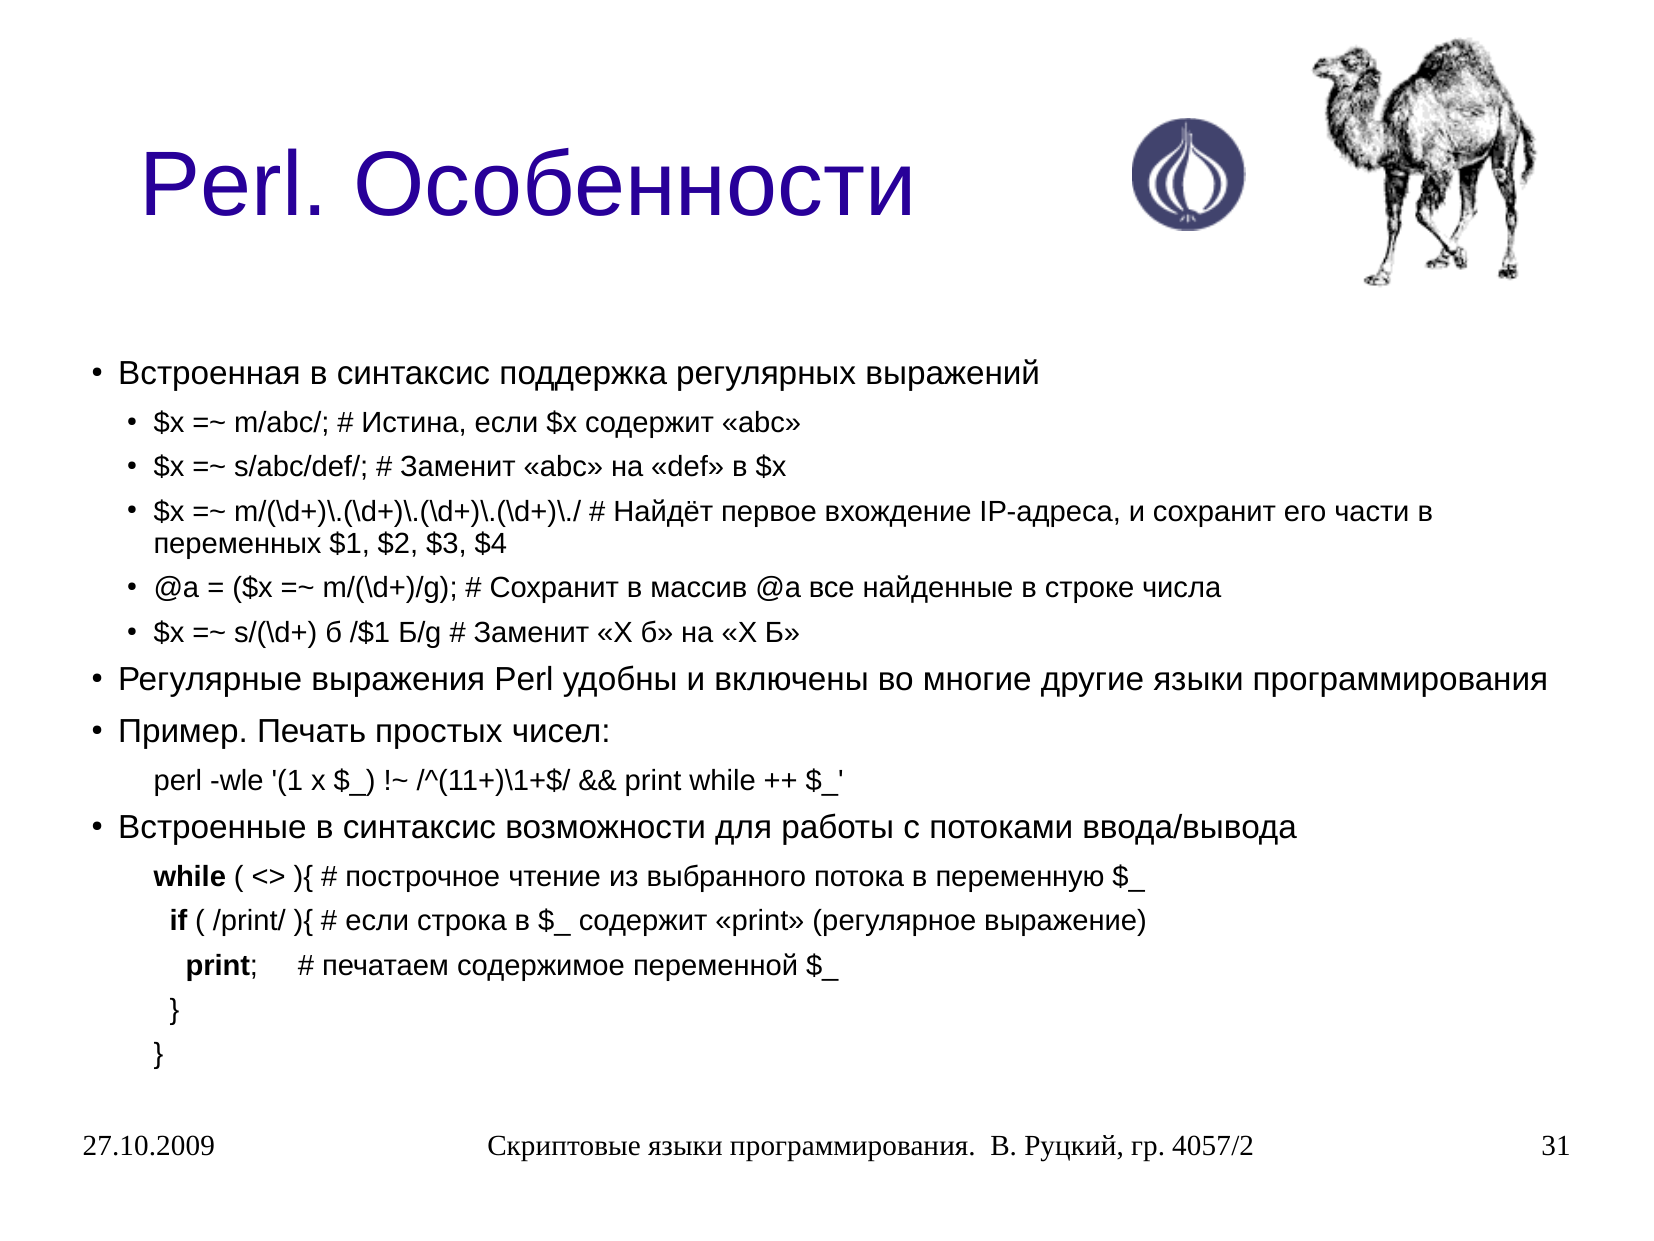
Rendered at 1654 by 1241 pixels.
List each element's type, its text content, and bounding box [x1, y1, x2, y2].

picture [1132, 118, 1246, 232]
list Встроенная в синтаксис поддержка регулярных выражений $x =~ m/abc/; # Истина, если $x содержит «abc» $x =~ s/abc/def/; # Заменит «abc» на «def» в $x $x =~ m/(\d+)\.(\d+)\.(\d+)\.(\d+)\./ # Найдёт первое вхождение IP-адреса, и сохранит его части в переменных $1, $2, $3, $4 @a = ($x =~ m/(\d+)/g); # Сохранит в массив @a все найденные в строке числа $x =~ s/(\d+) б /$1 Б/g # Заменит «X б» на «X Б» Регулярные выражения Perl удобны и включены во многие другие языки программирования Пример. Печать простых чисел: perl -wle '(1 x $_) !~ /^(11+)\1+$/ && print while ++ $_' Встроенные в синтаксис возможности для работы с потоками ввода/вывода while ( <> ){ # построчное чтение из выбранного потока в переменную $_ if ( /print/ ){ # если строка в $_ содержит «print» (регулярное выражение) print; # печатаем содержимое переменной $_ } } [82, 354, 1565, 1109]
title Perl. Особенности [82, 79, 975, 287]
picture [1299, 29, 1554, 293]
